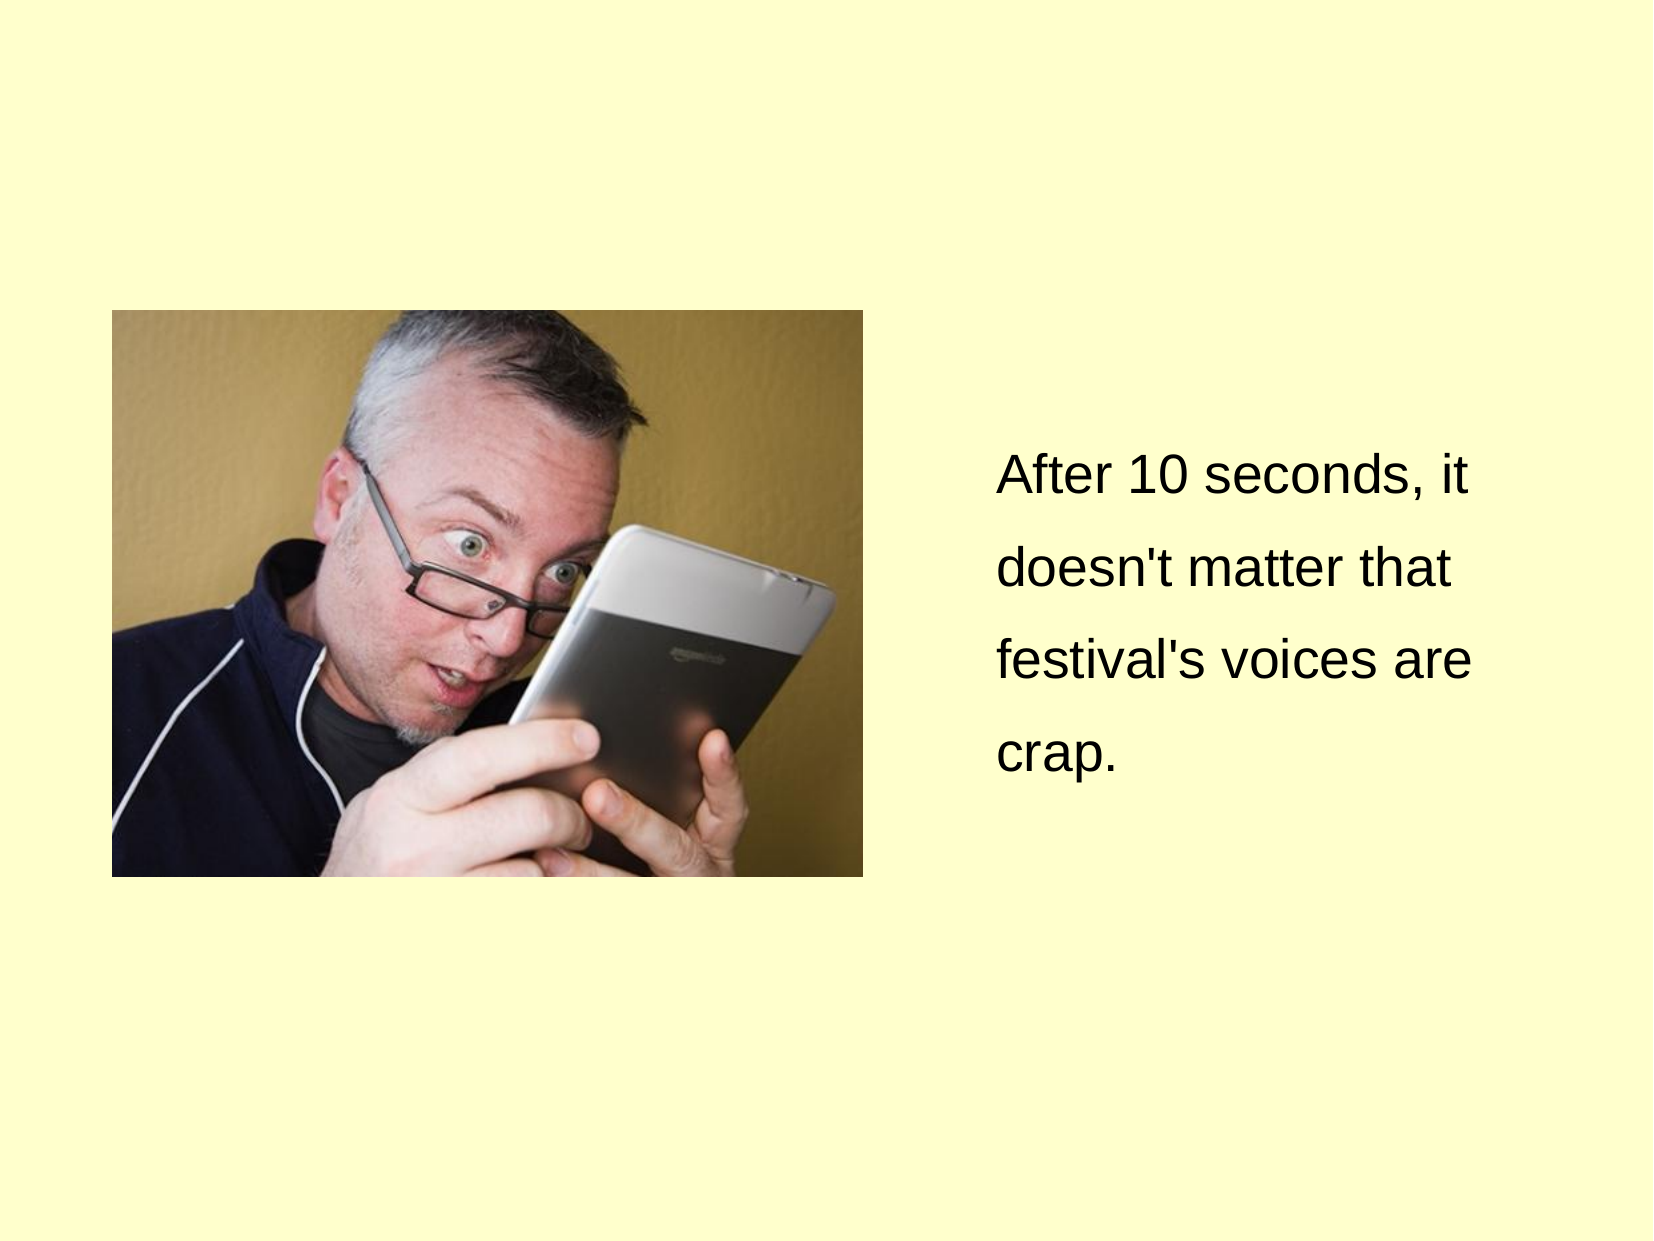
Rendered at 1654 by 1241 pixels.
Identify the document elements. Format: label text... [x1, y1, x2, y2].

picture [112, 310, 863, 877]
list After 10 seconds, it doesn't matter that festival's voices are crap. [937, 412, 1501, 788]
